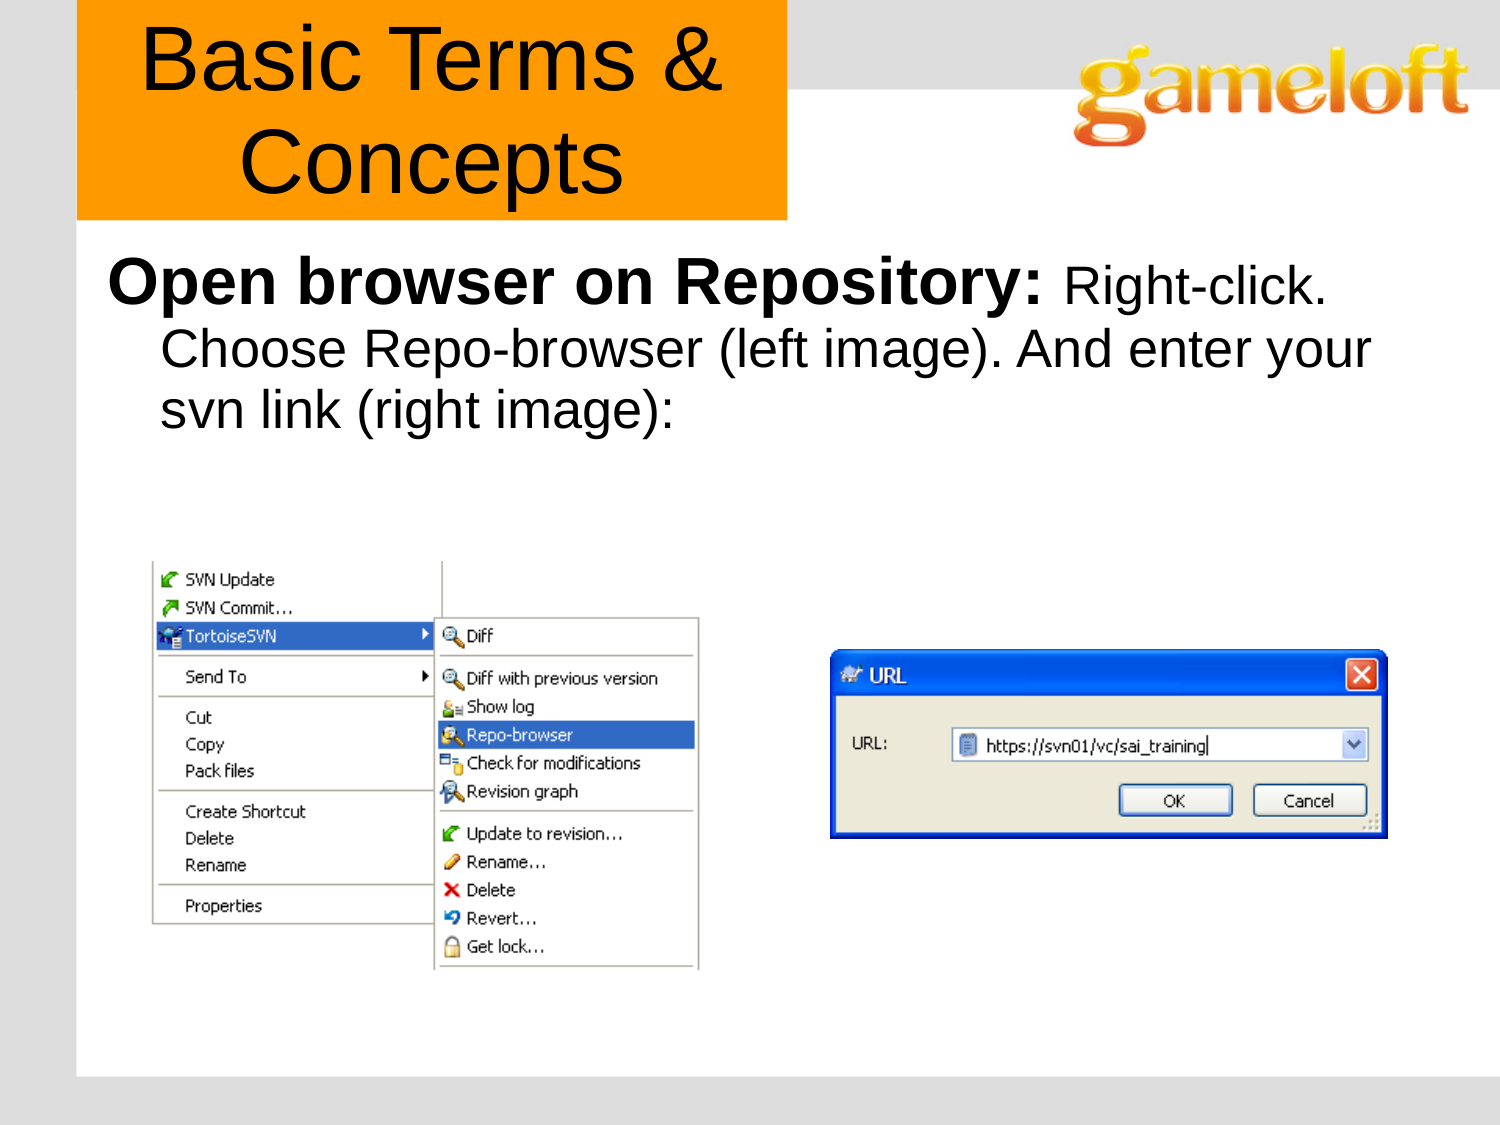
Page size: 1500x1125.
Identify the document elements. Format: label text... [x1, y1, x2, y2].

list Open browser on Repository: Right-click. Choose Repo-browser (left image). And enter your svn link (right image): [75, 236, 1471, 1063]
picture [0, 0, 1500, 1125]
title Basic Terms & Concepts [76, 0, 788, 221]
